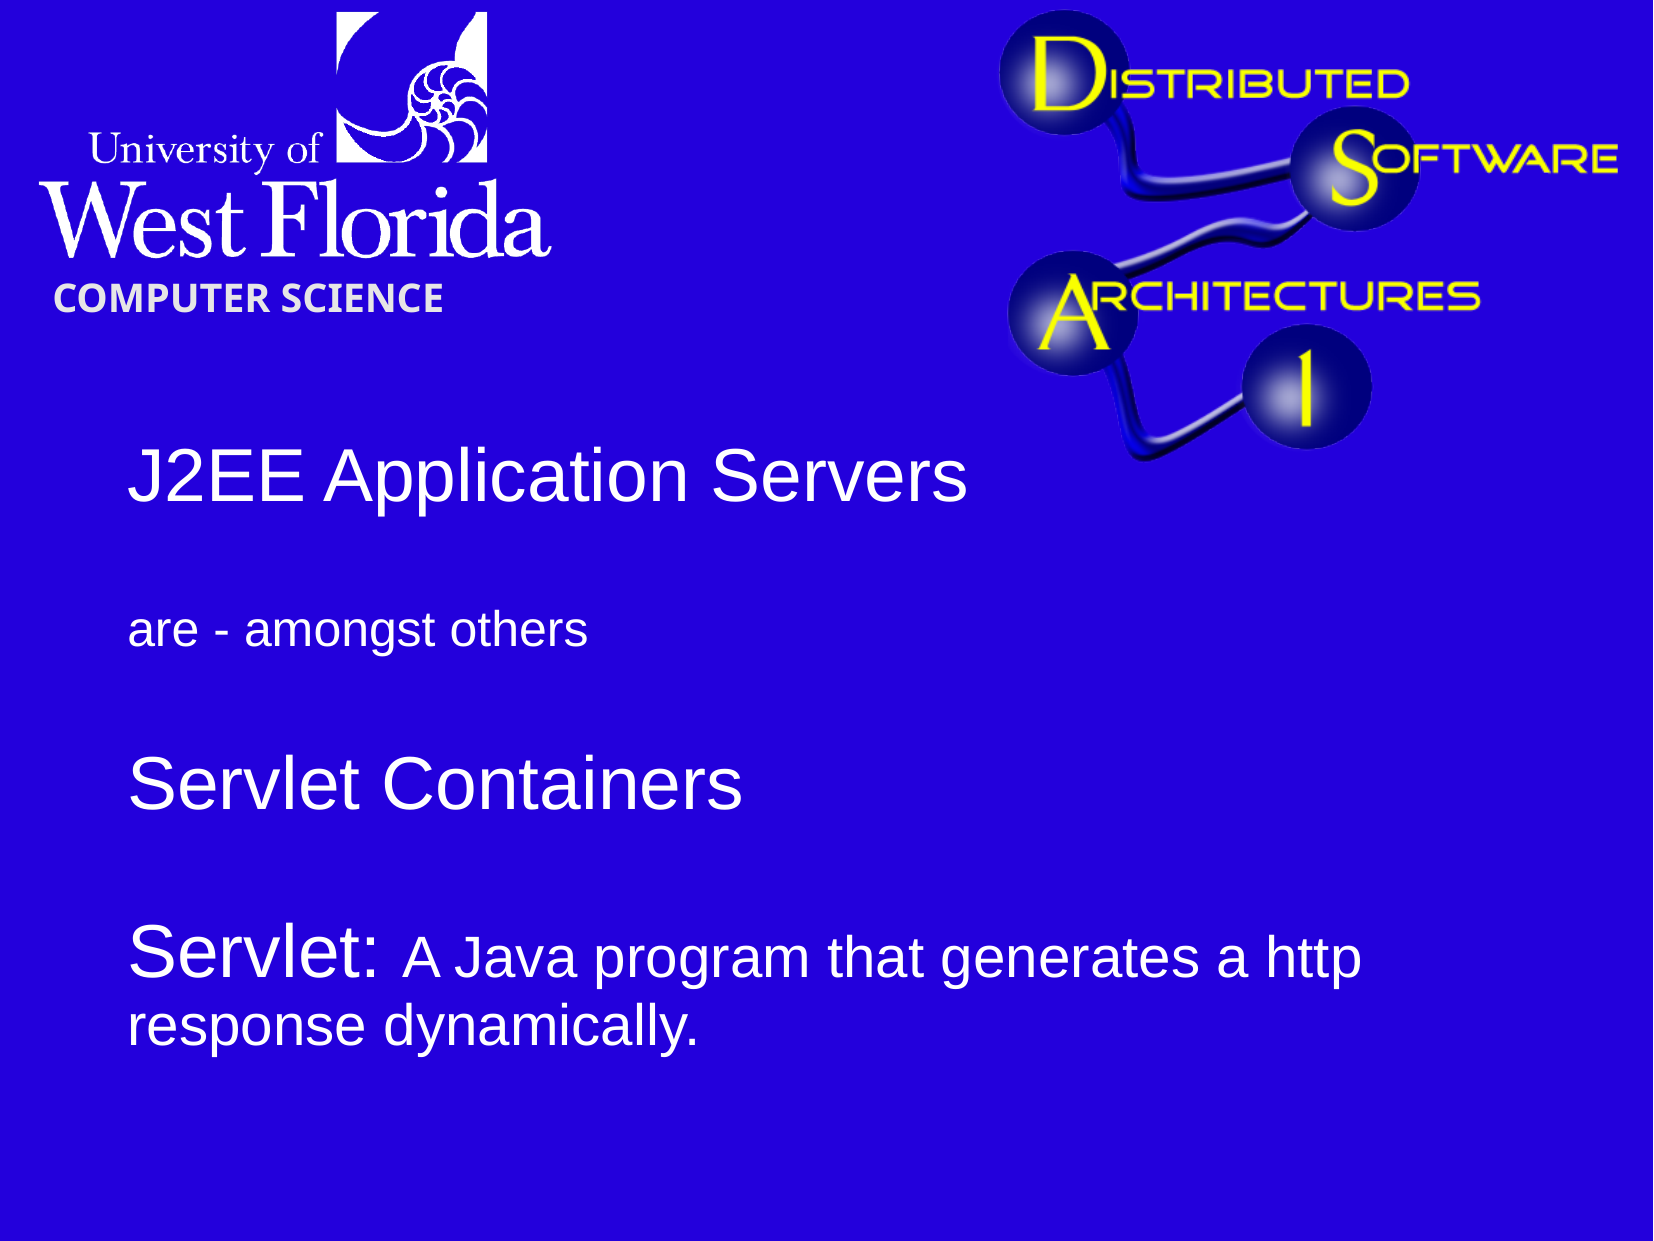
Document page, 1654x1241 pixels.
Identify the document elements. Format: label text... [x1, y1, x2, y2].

text_box COMPUTER SCIENCE [37, 262, 563, 334]
picture [37, 0, 559, 262]
picture [910, 0, 1653, 506]
text_box J2EE Application Servers are - amongst others Servlet Containers Servlet: A Java program that generates a http response dynamically. [112, 426, 1426, 1066]
